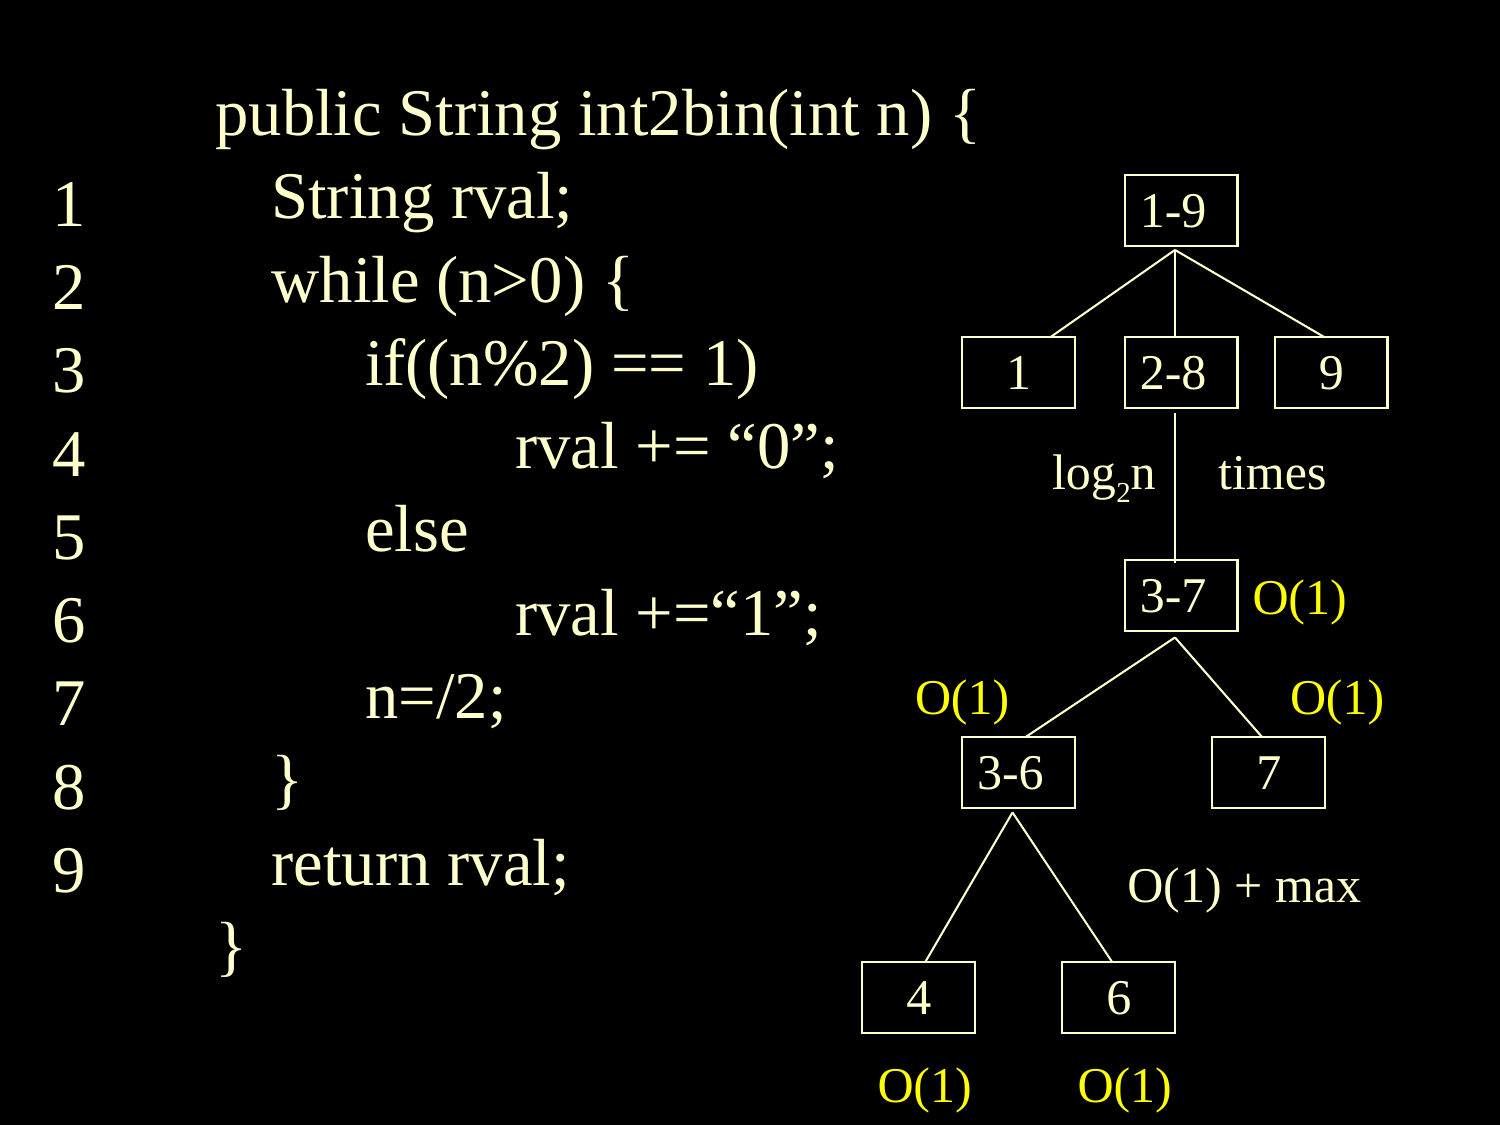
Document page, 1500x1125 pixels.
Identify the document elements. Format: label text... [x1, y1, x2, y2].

text_box 3-7 [1124, 560, 1238, 632]
text_box 2-8 [1124, 337, 1238, 409]
text_box O(1) [900, 662, 1025, 734]
text_box 6 [1062, 962, 1176, 1034]
text_box 3-6 [962, 737, 1075, 809]
text_box O(1) [1275, 662, 1400, 734]
text_box 1 [962, 337, 1075, 409]
text_box 1-9 [1124, 174, 1238, 246]
text_box O(1) [862, 1049, 987, 1121]
text_box 1 2 3 4 5 6 7 8 9 [37, 74, 188, 1051]
list public String int2bin(int n) { String rval; while (n>0) { if((n%2) == 1) rval += “0”; else rval +=“1”; n=/2; } return rval; } [200, 74, 1128, 1051]
text_box O(1) [1237, 562, 1362, 634]
text_box O(1) [1062, 1049, 1188, 1121]
text_box 7 [1212, 737, 1326, 809]
text_box 9 [1274, 337, 1388, 409]
text_box O(1) + max [1087, 849, 1377, 921]
text_box 4 [862, 962, 976, 1034]
text_box log2n times [999, 437, 1344, 517]
